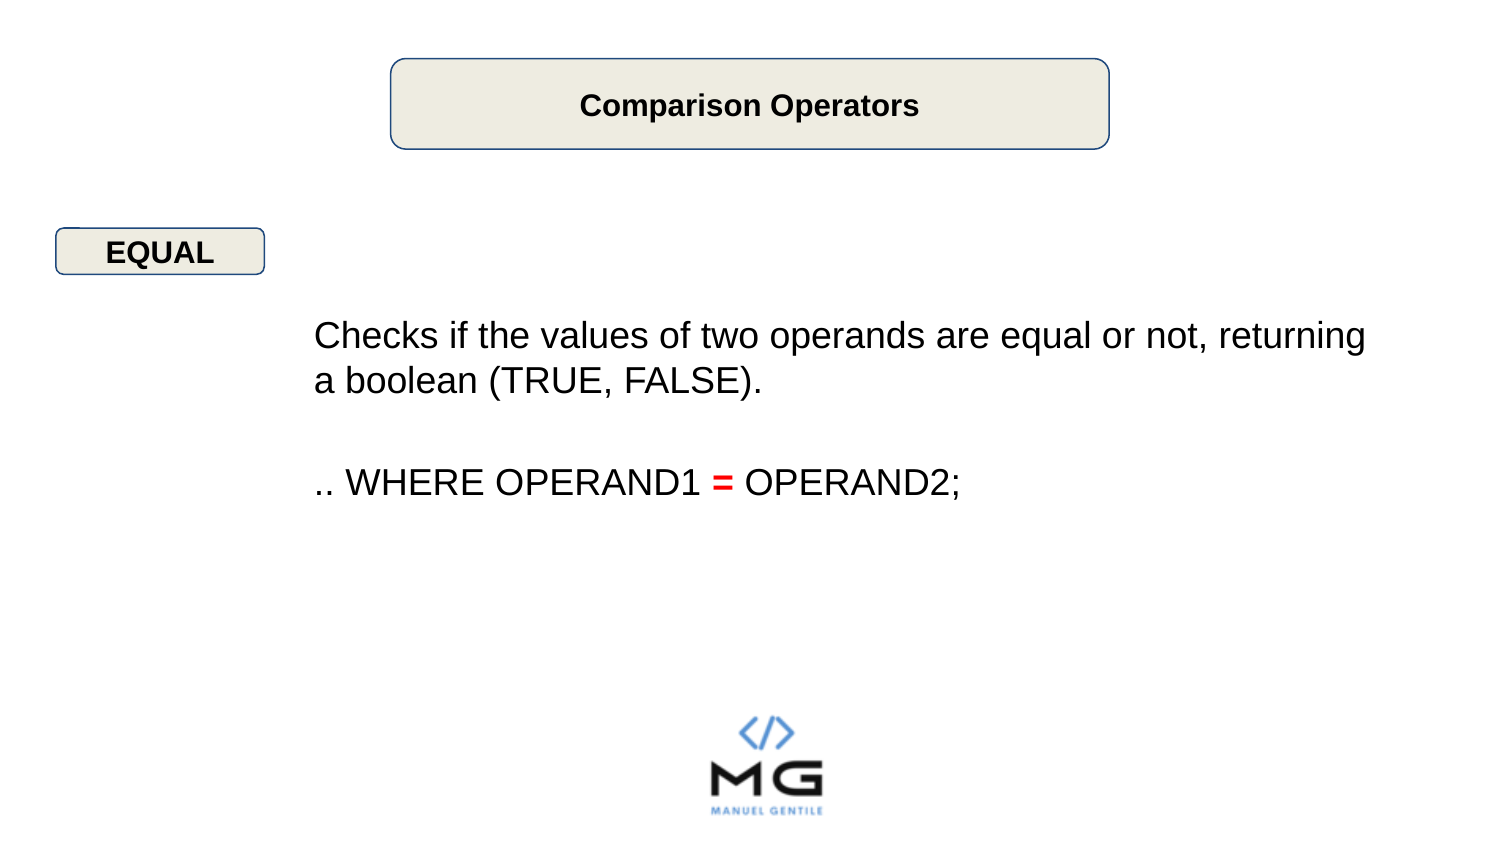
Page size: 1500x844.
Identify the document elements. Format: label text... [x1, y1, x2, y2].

text_box EQUAL [55, 228, 265, 275]
picture [688, 687, 846, 844]
text_box Checks if the values of two operands are equal or not, returning a boolean (TRUE, FALSE). [298, 296, 1388, 366]
text_box Comparison Operators [390, 58, 1110, 150]
text_box .. WHERE OPERAND1 = OPERAND2; [298, 442, 1066, 512]
